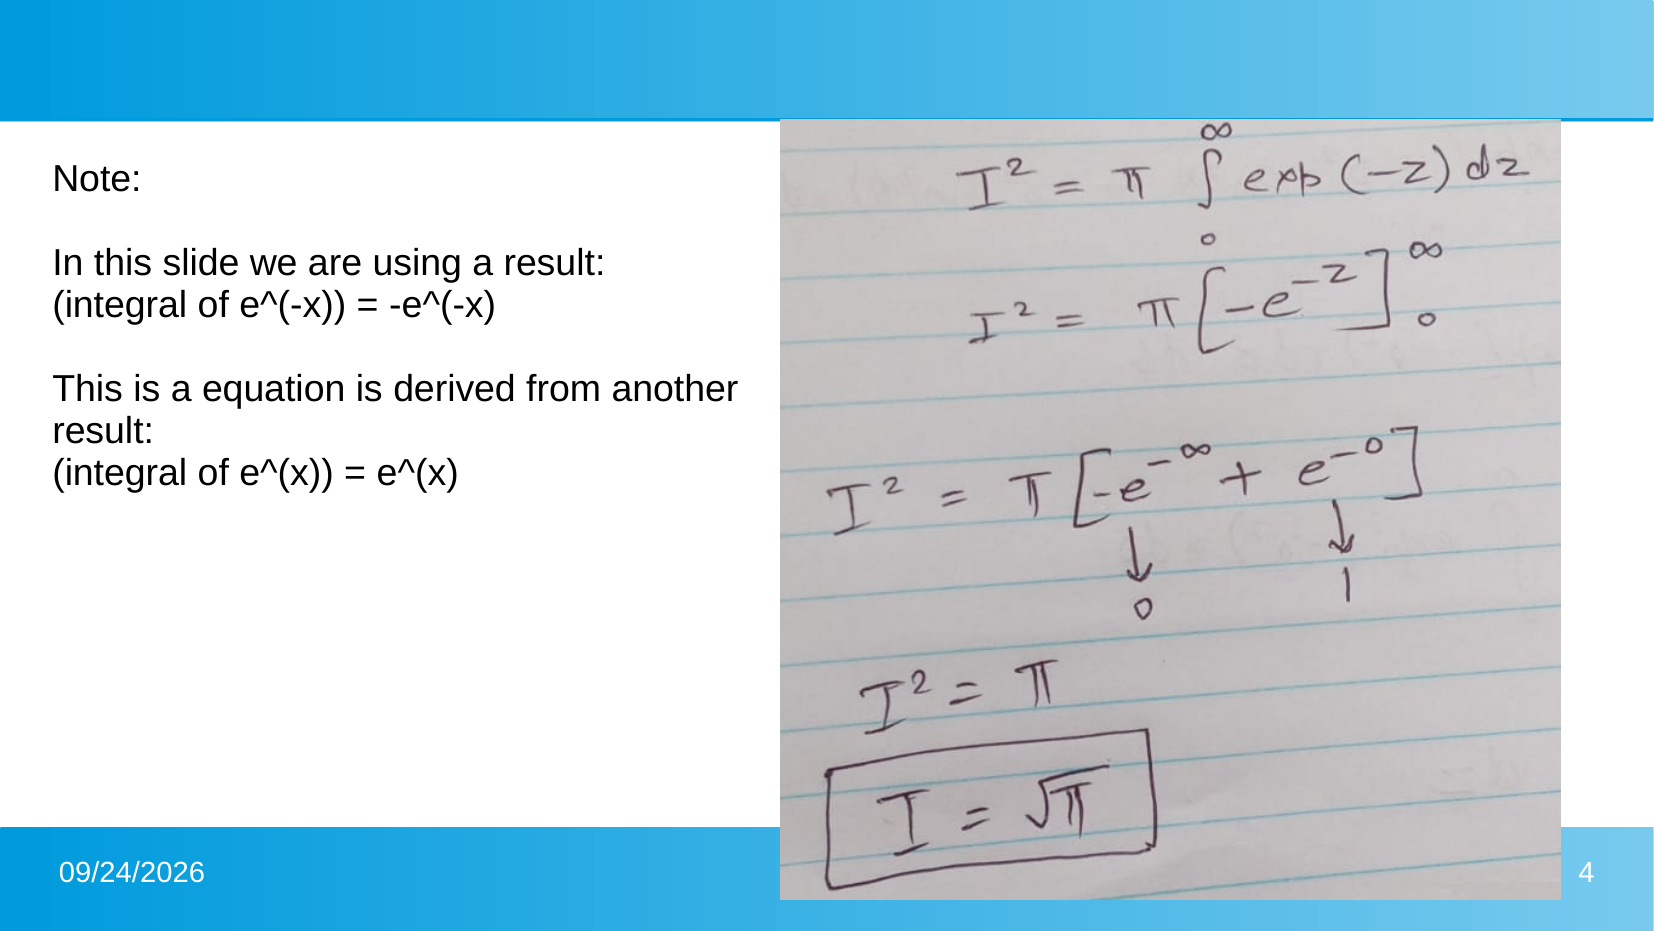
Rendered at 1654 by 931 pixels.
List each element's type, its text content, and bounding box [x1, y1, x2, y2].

picture [780, 120, 1561, 901]
text_box Note: In this slide we are using a result: (integral of e^(-x)) = -e^(-x) This is a equation is derived from another result: (integral of e^(x)) = e^(x) [37, 150, 780, 676]
